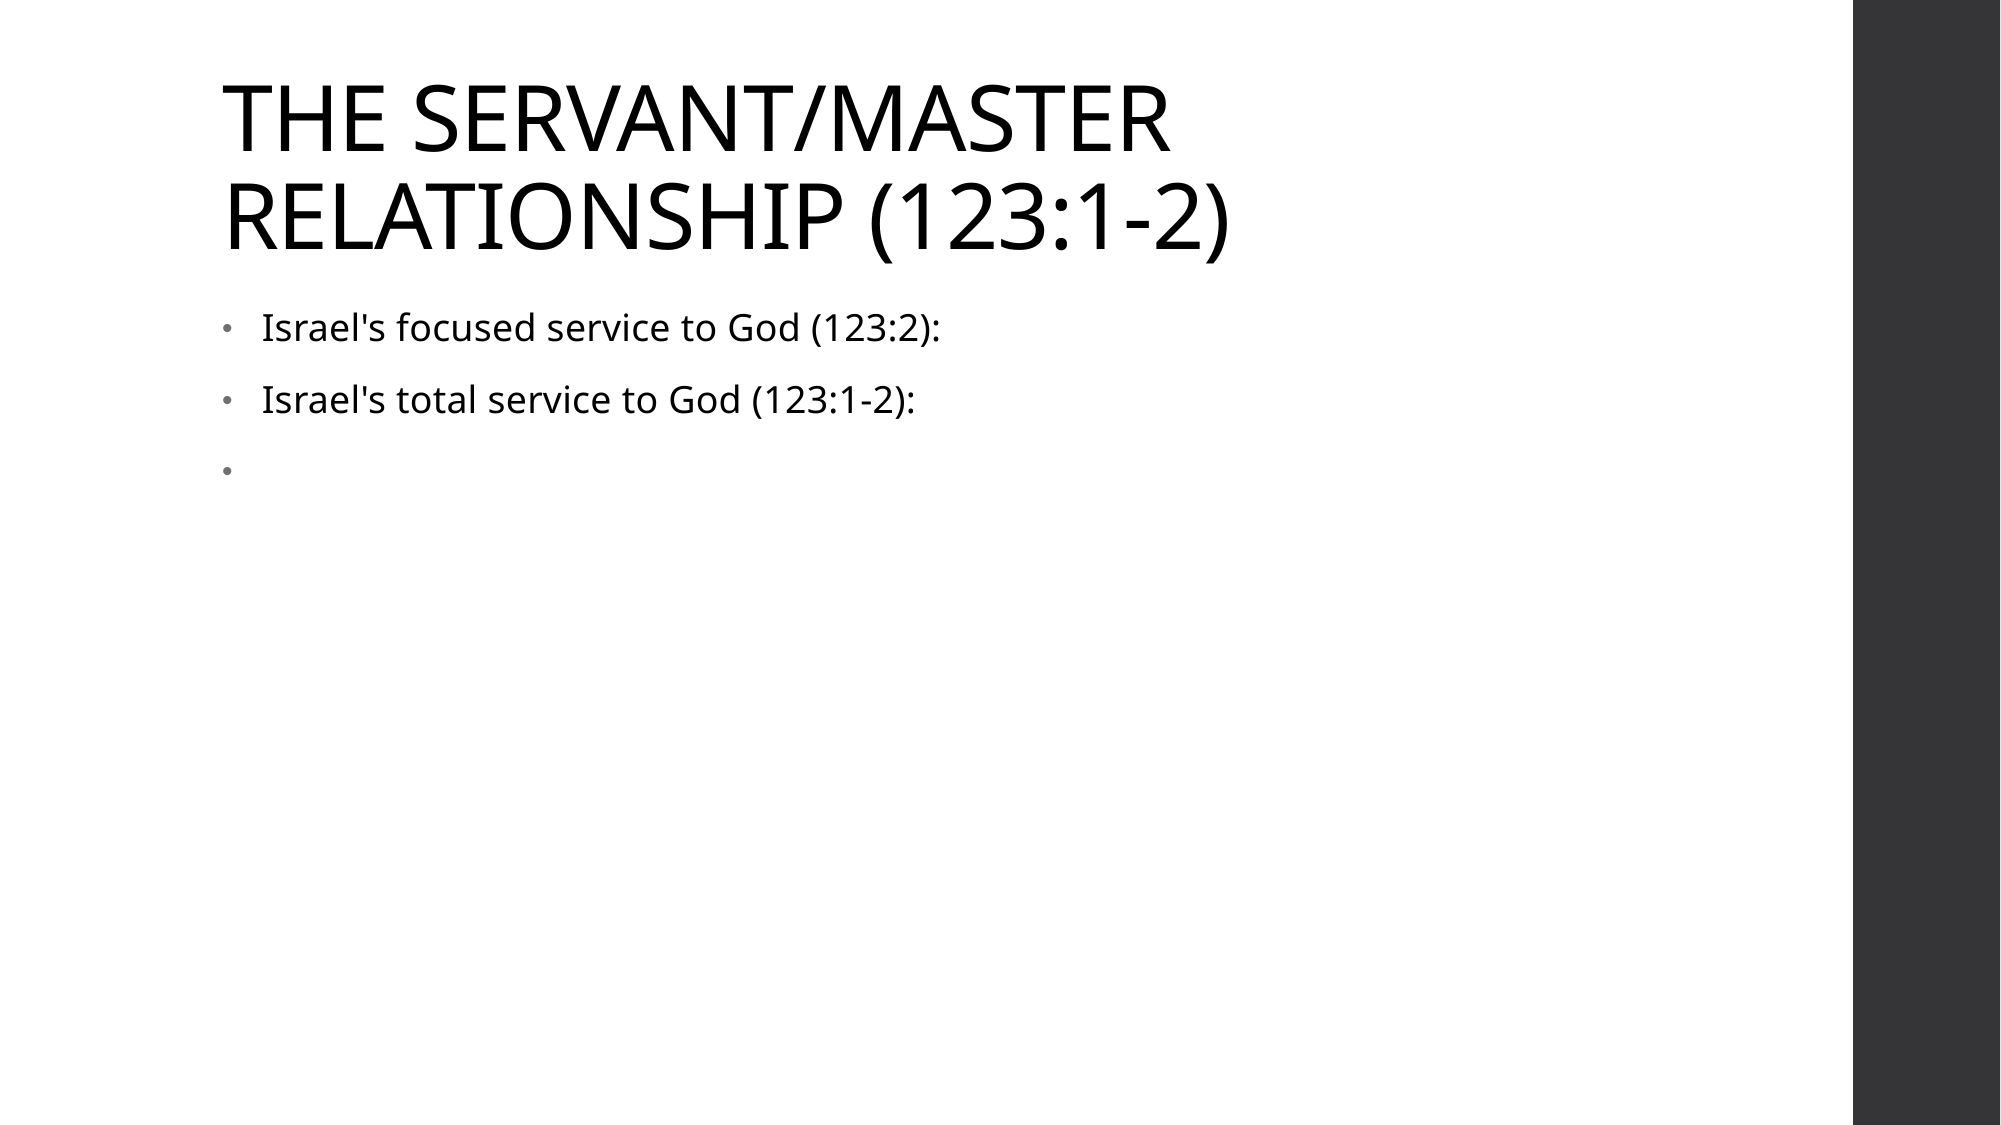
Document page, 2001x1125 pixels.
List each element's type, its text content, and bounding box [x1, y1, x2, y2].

title THE SERVANT/MASTER RELATIONSHIP (123:1-2) [206, 60, 1797, 278]
list Israel's focused service to God (123:2): Israel's total service to God (123:1-2): [206, 299, 1617, 1014]
